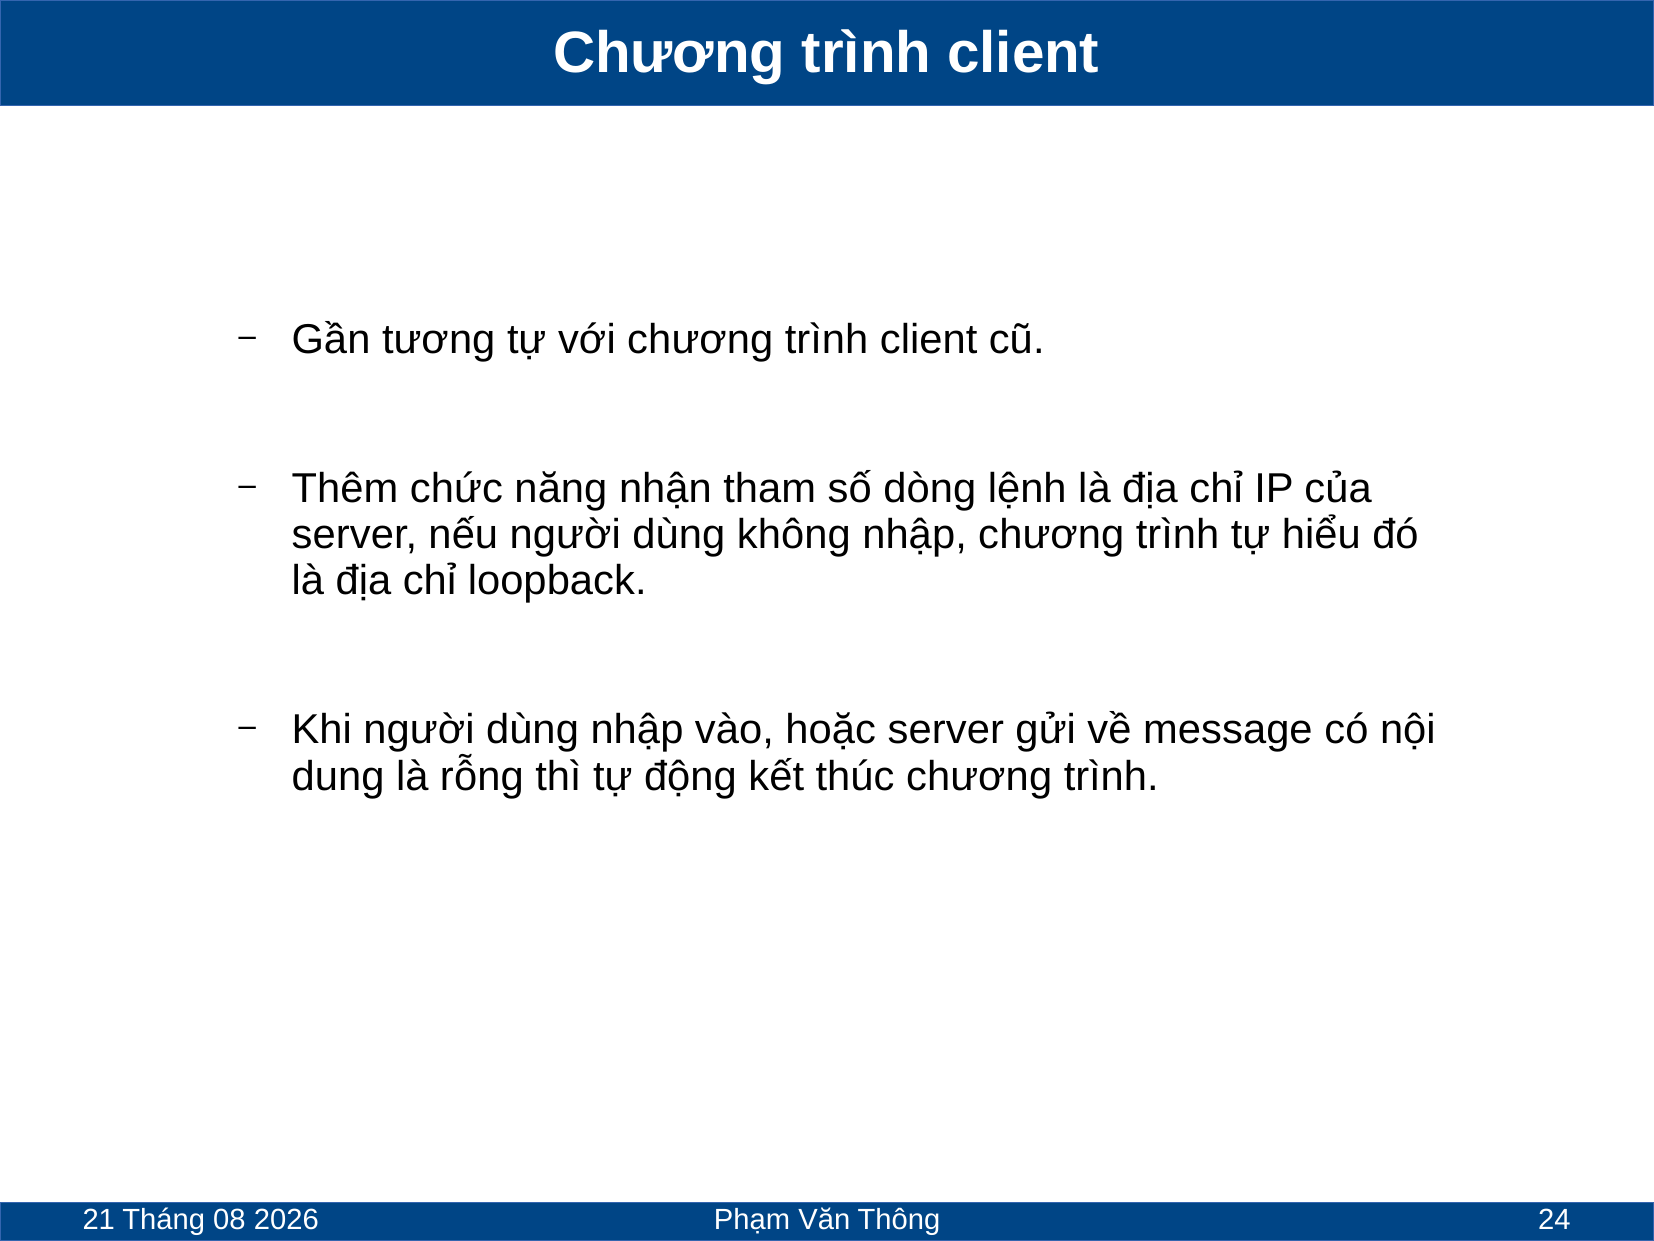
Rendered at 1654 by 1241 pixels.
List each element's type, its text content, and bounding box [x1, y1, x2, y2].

list Gần tương tự với chương trình client cũ. Thêm chức năng nhận tham số dòng lệnh là địa chỉ IP của server, nếu người dùng không nhập, chương trình tự hiểu đó là địa chỉ loopback. Khi người dùng nhập vào, hoặc server gửi về message có nội dung là rỗng thì tự động kết thúc chương trình. [150, 315, 1441, 1036]
title Chương trình client [0, 0, 1654, 106]
